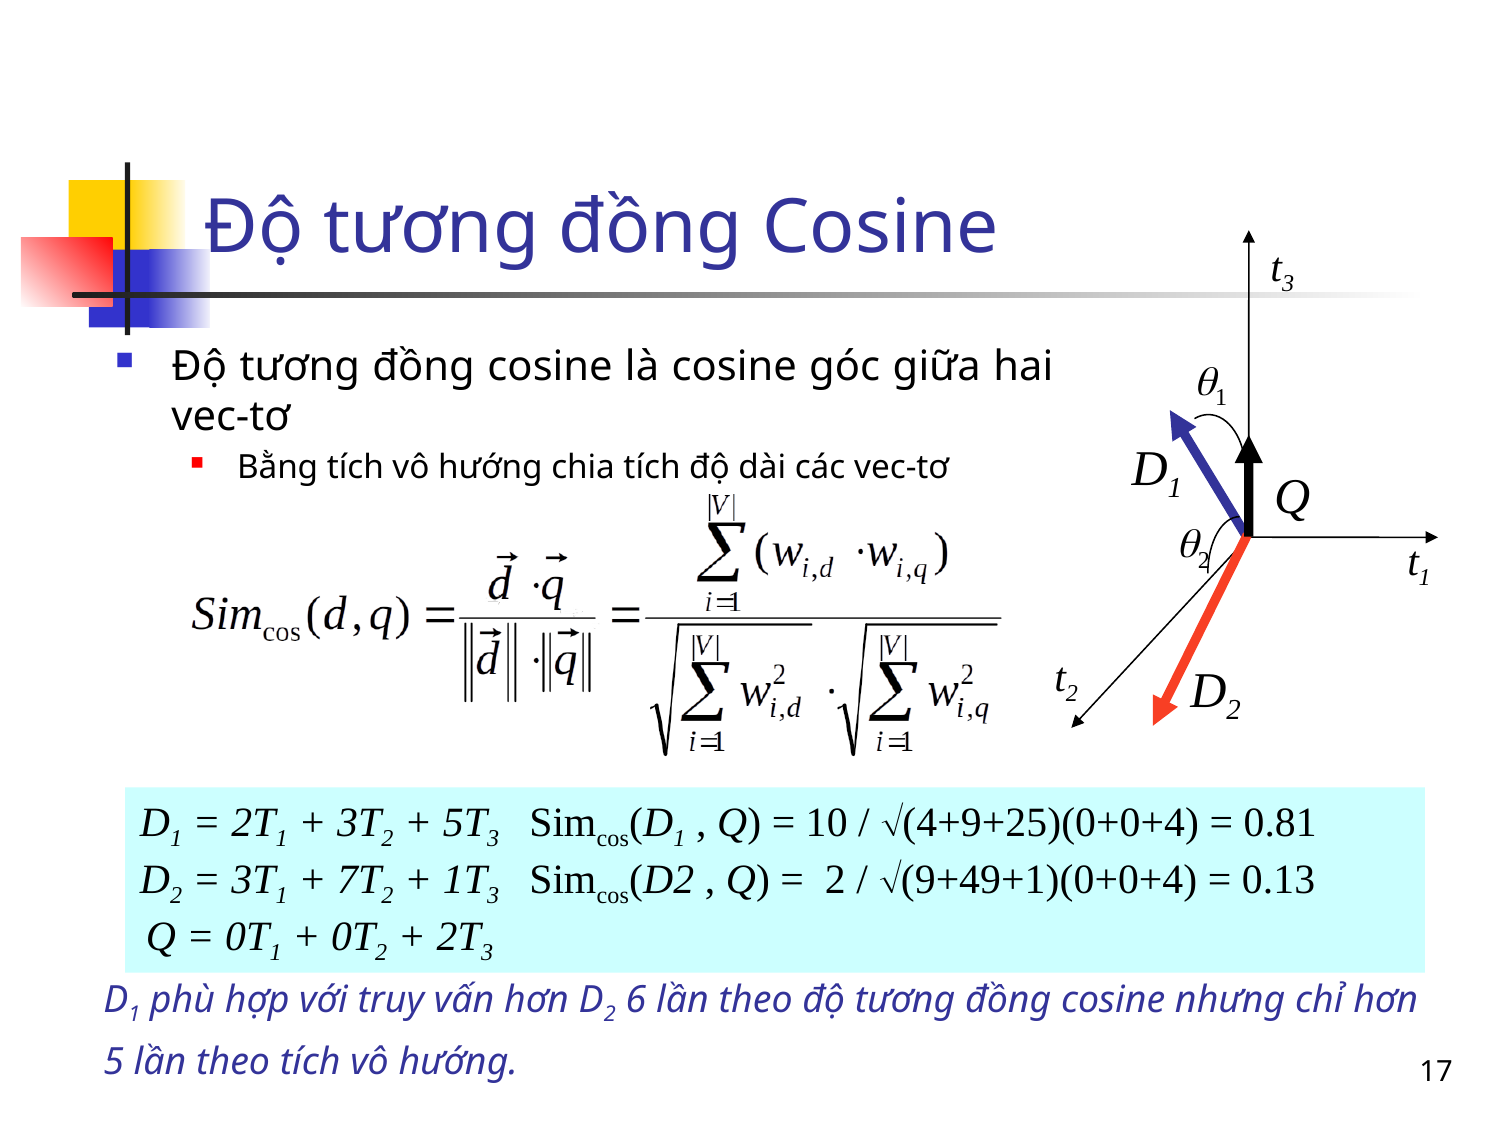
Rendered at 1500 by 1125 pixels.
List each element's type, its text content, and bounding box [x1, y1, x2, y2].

text_box Q [1259, 455, 1326, 531]
text_box 2 [1161, 508, 1225, 581]
text_box 1 [1178, 346, 1243, 419]
slide_number <number> [1155, 1024, 1468, 1100]
text_box t3 [1255, 232, 1310, 304]
text_box D1 [1116, 427, 1198, 511]
text_box D1 = 2T1 + 3T2 + 5T3 Simcos(D1 , Q) = 10 / (4+9+25)(0+0+4) = 0.81 D2 = 3T1 + 7T2 + 1T3 Simcos(D2 , Q) = 2 / (9+49+1)(0+0+4) = 0.13 Q = 0T1 + 0T2 + 2T3 [125, 787, 1425, 954]
title Độ tương đồng Cosine [188, 35, 1468, 275]
list Độ tương đồng cosine là cosine góc giữa hai vec-tơ Bằng tích vô hướng chia tích độ dài các vec-tơ [100, 331, 1069, 598]
text_box t2 [1039, 641, 1094, 714]
picture [183, 485, 1009, 766]
text_box t1 [1392, 526, 1446, 598]
text_box D2 [1175, 649, 1256, 734]
text_box 2 [1210, 565, 1225, 581]
text_box D1 phù hợp với truy vấn hơn D2 6 lần theo độ tương đồng cosine nhưng chỉ hơn 5 lần theo tích vô hướng. [88, 954, 1447, 1090]
